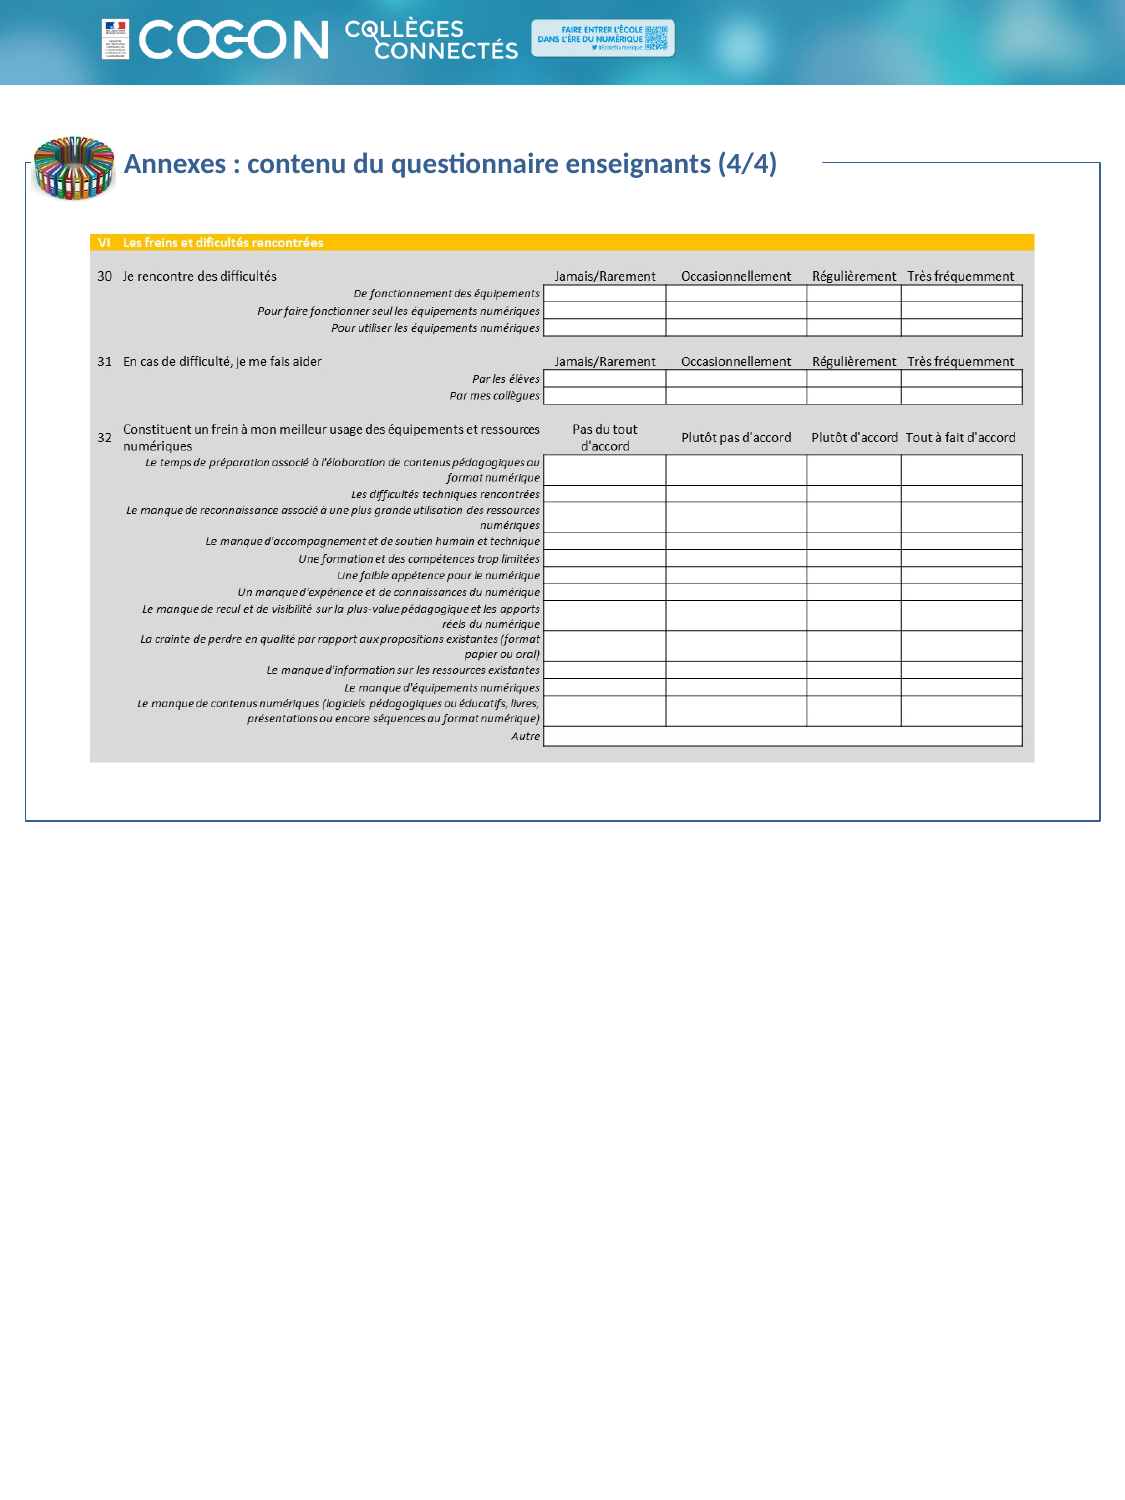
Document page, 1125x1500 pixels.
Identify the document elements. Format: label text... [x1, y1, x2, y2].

text_box [25, 162, 1101, 821]
text_box Annexes : contenu du questionnaire enseignants (4/4) [34, 120, 823, 204]
picture [31, 129, 116, 203]
picture [90, 230, 1035, 763]
picture [0, 0, 1125, 85]
